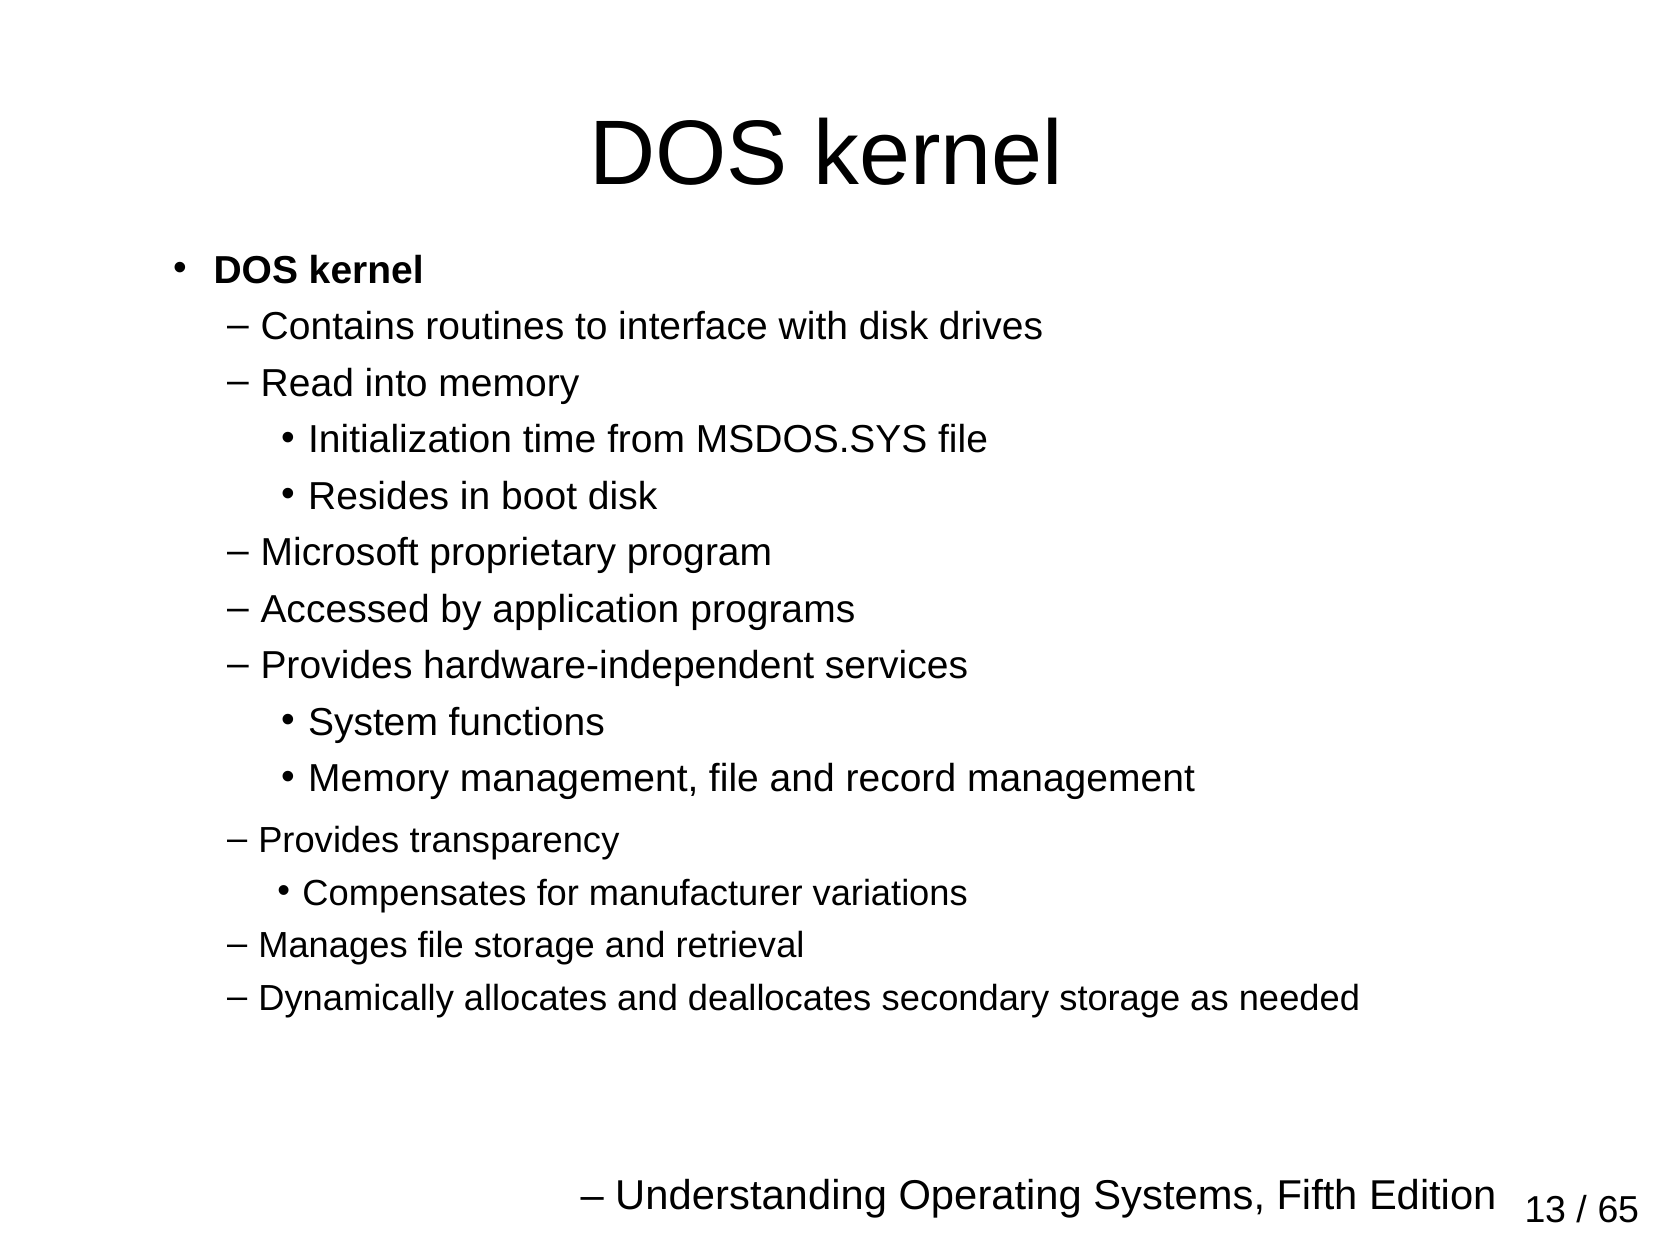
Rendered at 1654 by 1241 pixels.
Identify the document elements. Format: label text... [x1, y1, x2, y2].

text_box DOS kernel Contains routines to interface with disk drives Read into memory Initialization time from MSDOS.SYS file Resides in boot disk Microsoft proprietary program Accessed by application programs Provides hardware-independent services System functions Memory management, file and record management [158, 236, 1509, 815]
text_box <number> / 65 [1512, 1181, 1654, 1238]
text_box – Understanding Operating Systems, Fifth Edition [377, 1159, 1512, 1238]
text_box Provides transparency Compensates for manufacturer variations Manages file storage and retrieval Dynamically allocates and deallocates secondary storage as needed [161, 755, 1512, 1030]
title DOS kernel [82, 49, 1571, 257]
